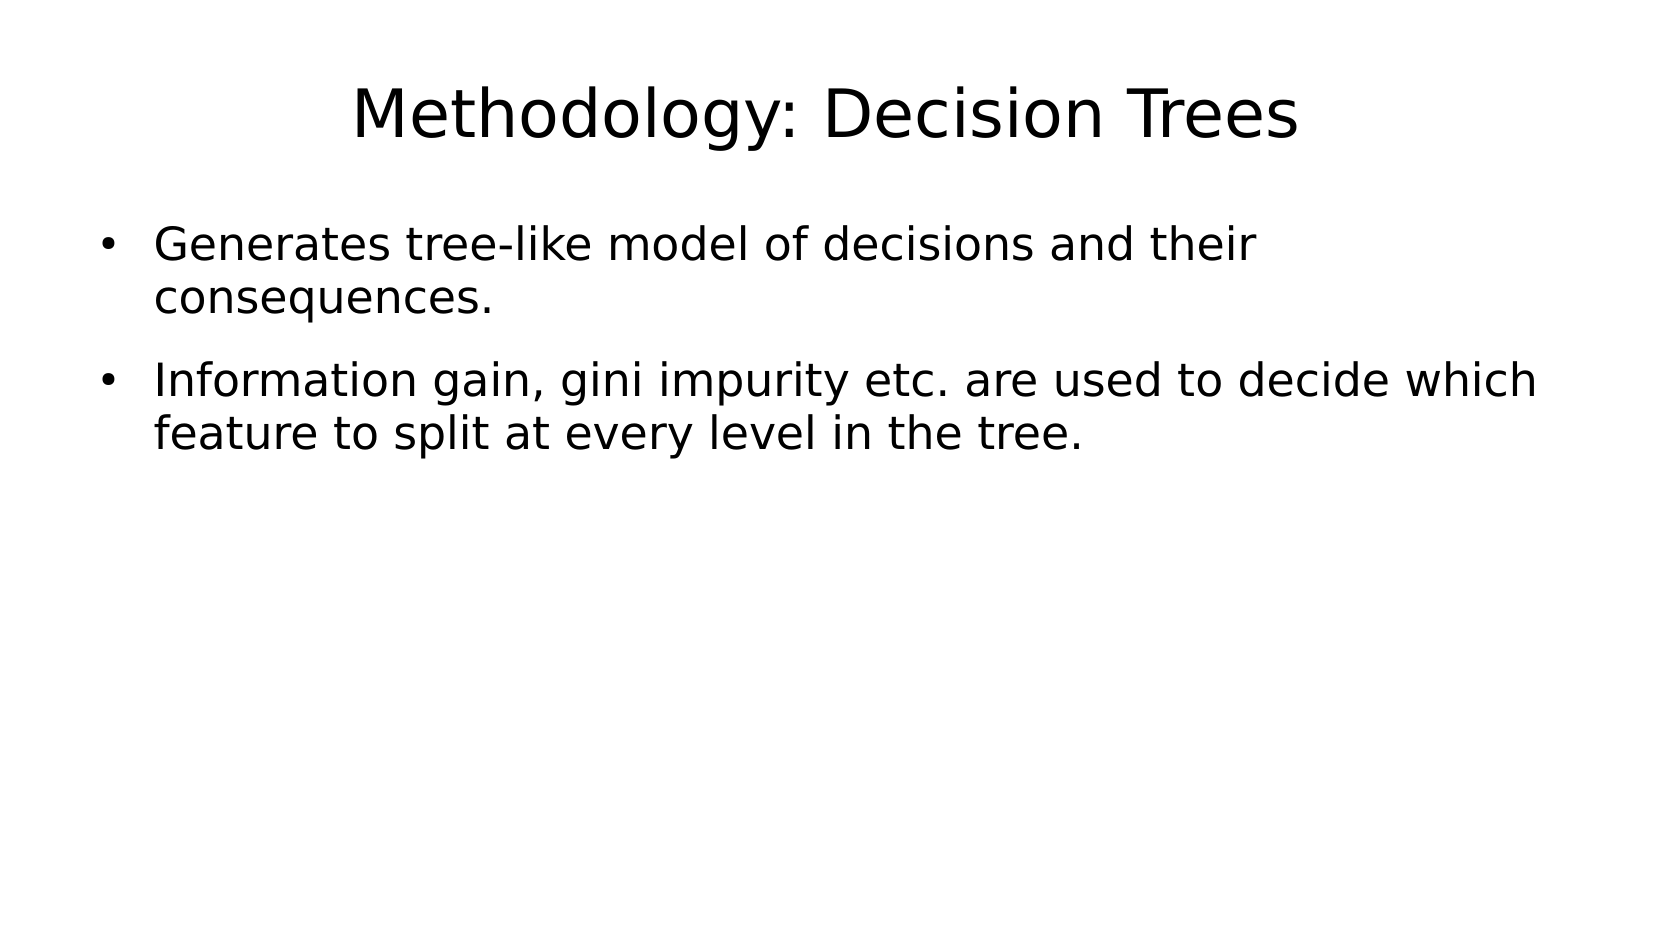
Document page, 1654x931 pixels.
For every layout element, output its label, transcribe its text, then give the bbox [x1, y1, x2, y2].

list Generates tree-like model of decisions and their consequences. Information gain, gini impurity etc. are used to decide which feature to split at every level in the tree. [82, 217, 1571, 758]
title Methodology: Decision Trees [82, 37, 1571, 193]
